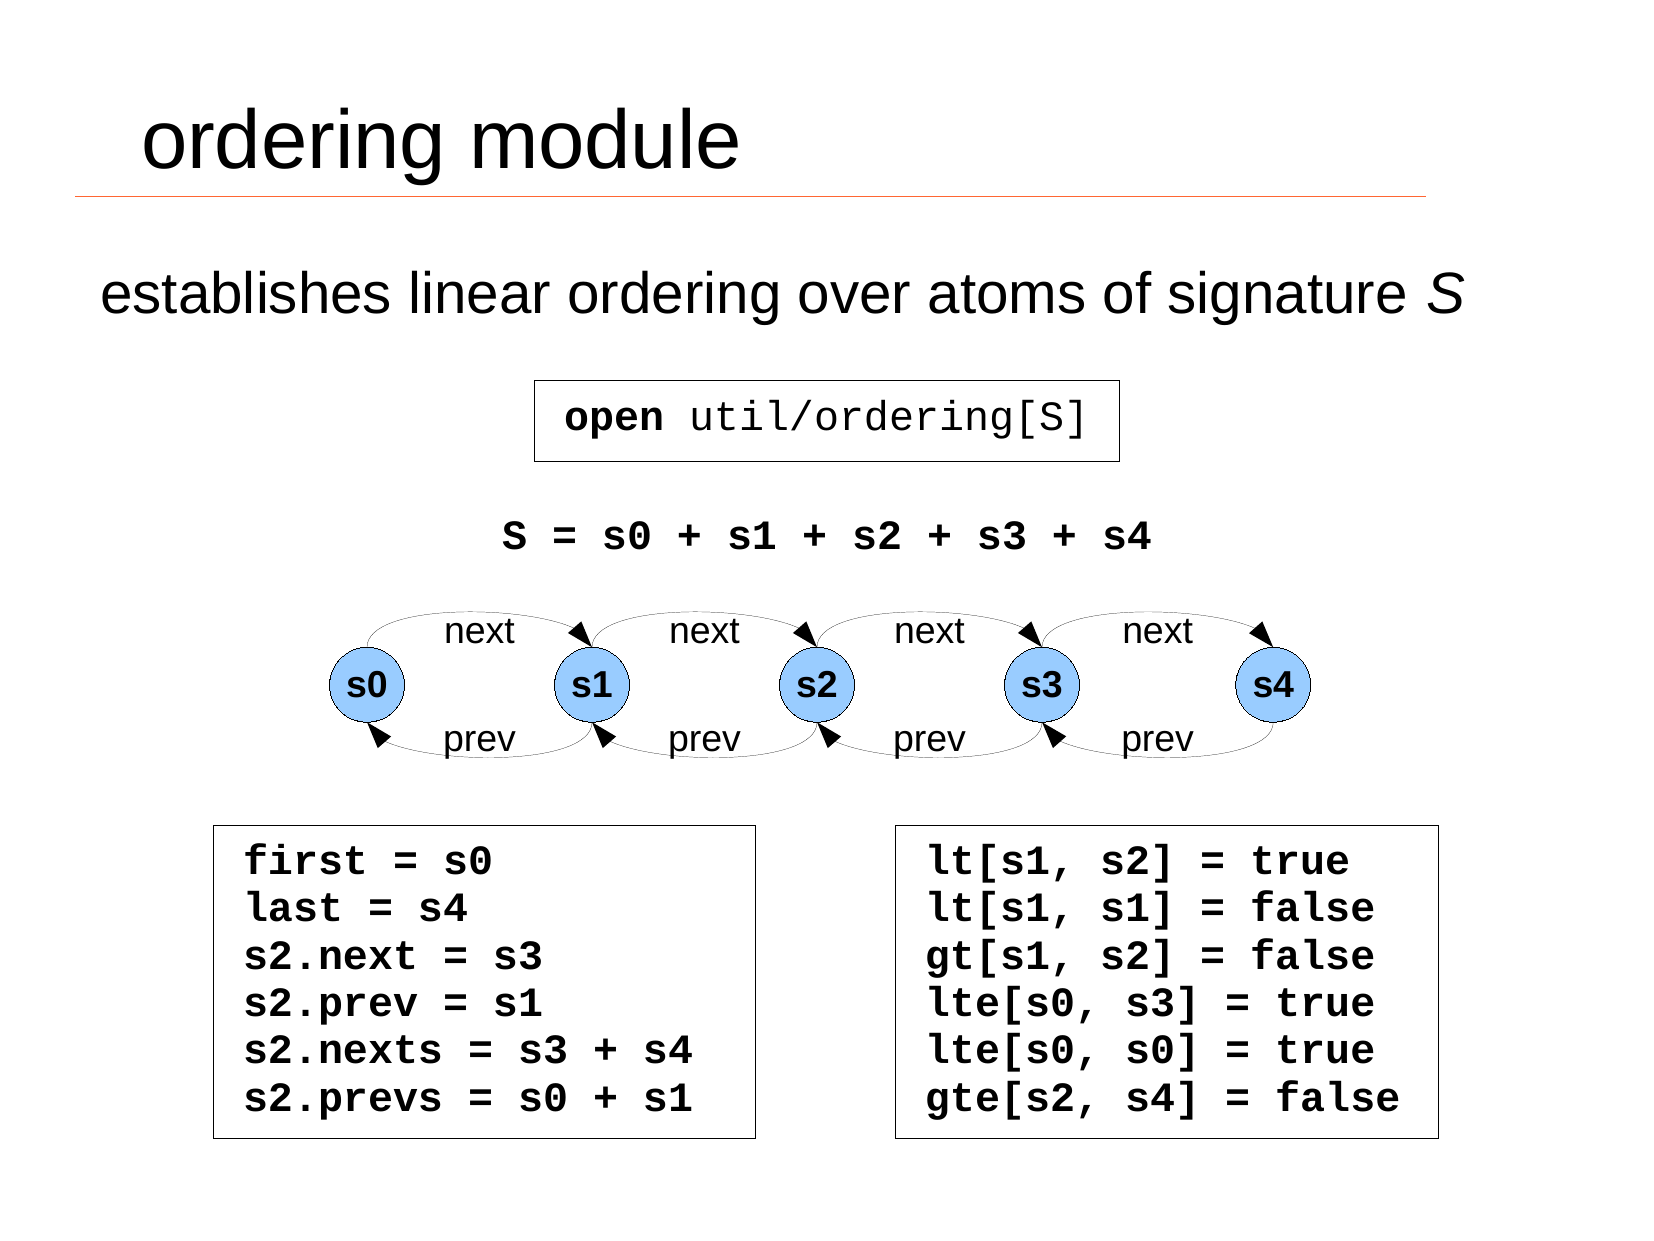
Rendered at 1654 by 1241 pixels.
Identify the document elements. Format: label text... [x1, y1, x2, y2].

text_box s1 [554, 647, 630, 723]
text_box S = s0 + s1 + s2 + s3 + s4 [487, 507, 1155, 569]
text_box first = s0 last = s4 s2.next = s3 s2.prev = s1 s2.nexts = s3 + s4 s2.prevs = s0 + s1 [213, 825, 756, 1133]
text_box open util/ordering[S] [534, 380, 1117, 462]
text_box s4 [1235, 647, 1311, 723]
text_box s3 [1004, 647, 1080, 723]
title ordering module [141, 86, 1604, 193]
text_box s0 [329, 647, 405, 723]
text_box s2 [779, 647, 855, 723]
list establishes linear ordering over atoms of signature S [82, 261, 1571, 1120]
text_box lt[s1, s2] = true lt[s1, s1] = false gt[s1, s2] = false lte[s0, s3] = true lte[s0, s0] = true gte[s2, s4] = false [895, 825, 1439, 1133]
